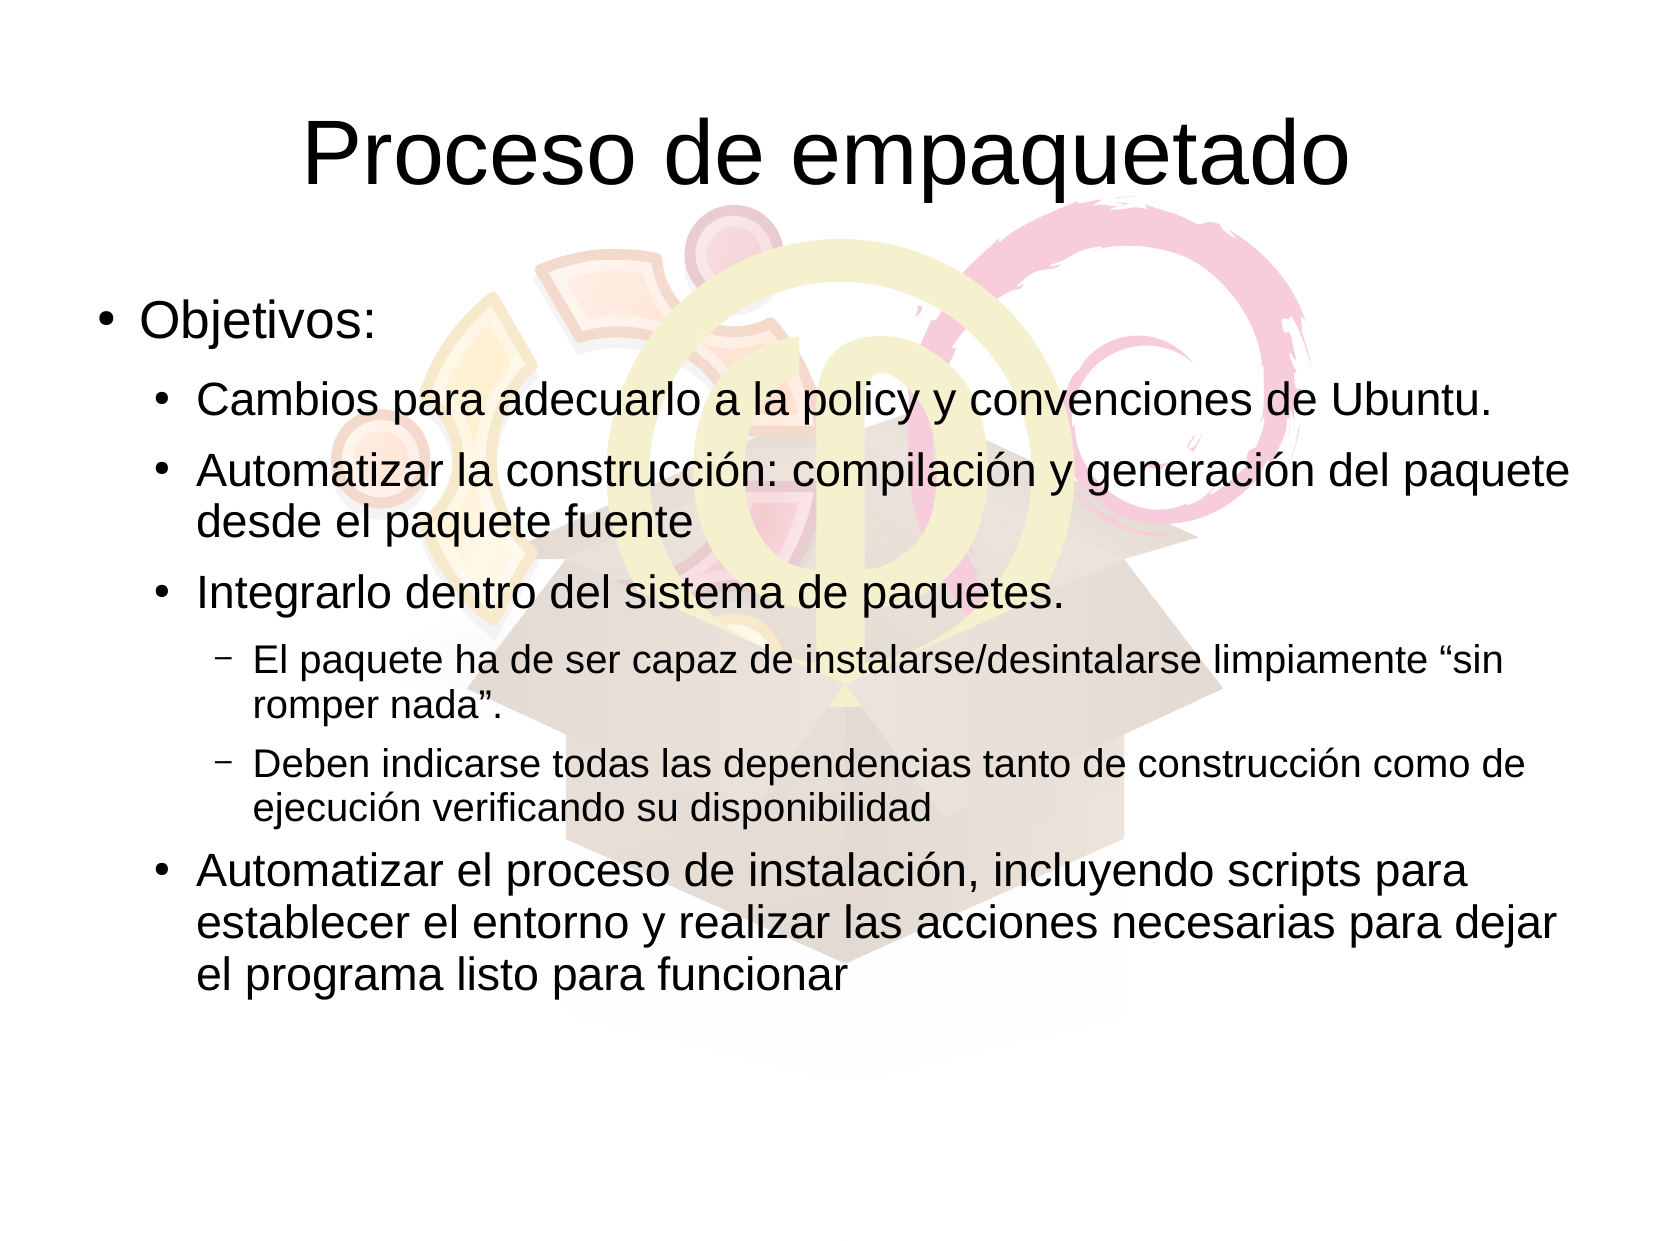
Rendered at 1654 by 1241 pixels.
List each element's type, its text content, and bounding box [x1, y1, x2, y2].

list Objetivos: Cambios para adecuarlo a la policy y convenciones de Ubuntu. Automatizar la construcción: compilación y generación del paquete desde el paquete fuente Integrarlo dentro del sistema de paquetes. El paquete ha de ser capaz de instalarse/desintalarse limpiamente “sin romper nada”. Deben indicarse todas las dependencias tanto de construcción como de ejecución verificando su disponibilidad Automatizar el proceso de instalación, incluyendo scripts para establecer el entorno y realizar las acciones necesarias para dejar el programa listo para funcionar [82, 290, 1571, 1010]
title Proceso de empaquetado [82, 49, 1571, 257]
